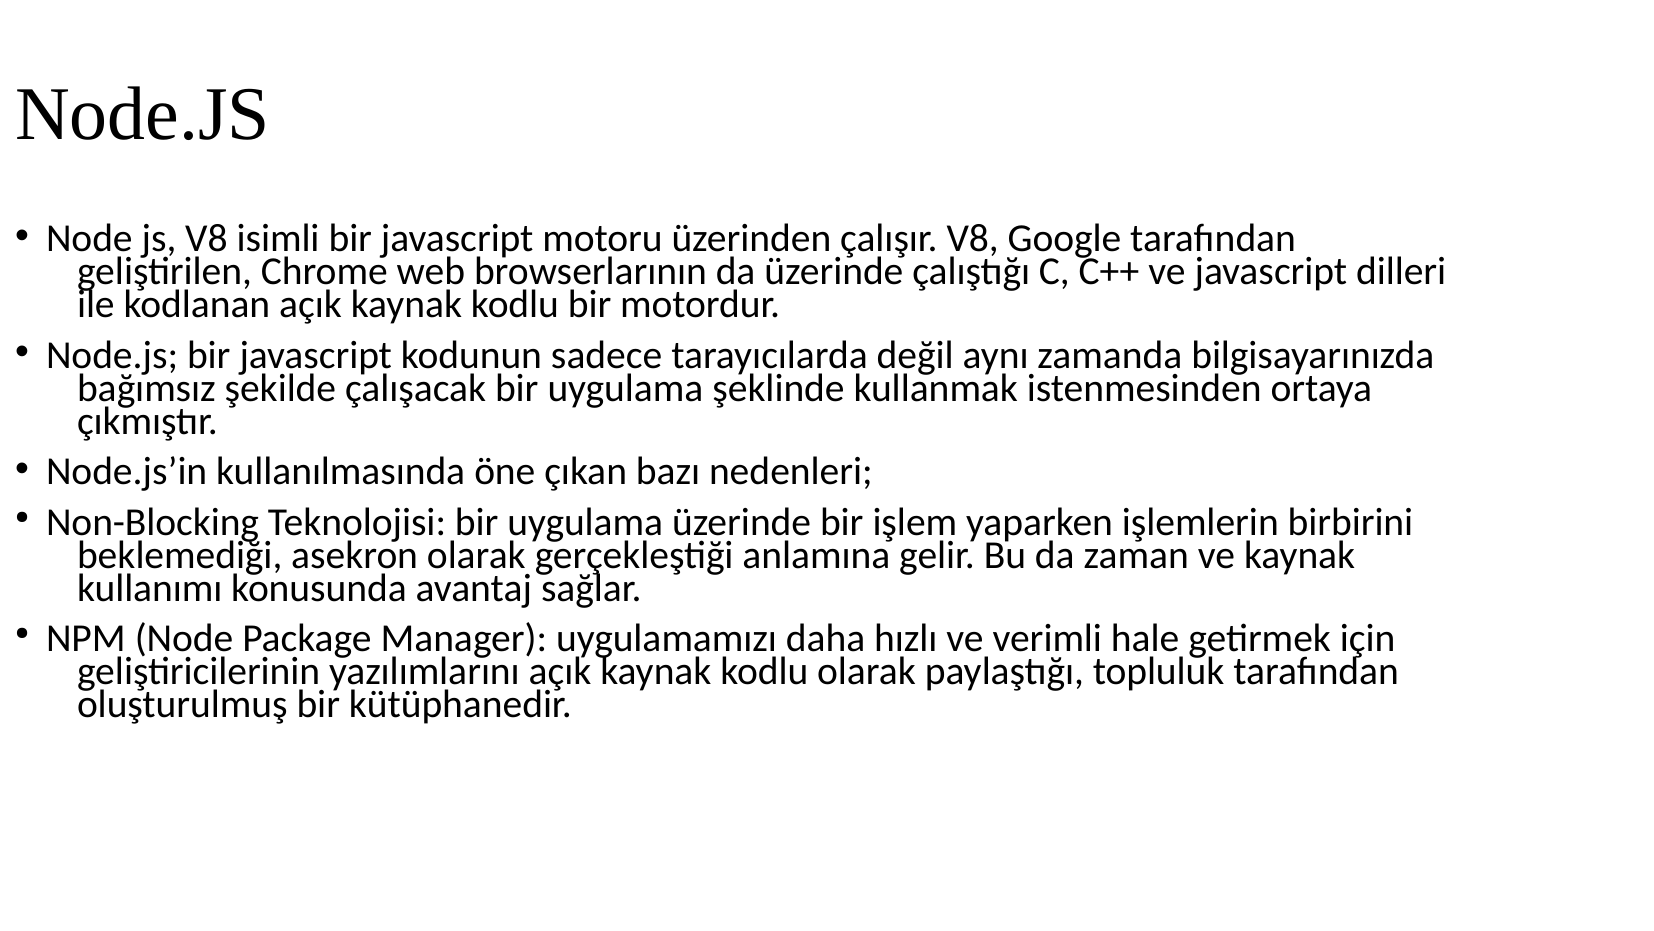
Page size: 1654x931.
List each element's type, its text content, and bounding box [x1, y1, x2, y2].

title Node.JS [0, 36, 1489, 193]
list Node js, V8 isimli bir javascript motoru üzerinden çalışır. V8, Google tarafından geliştirilen, Chrome web browserlarının da üzerinde çalıştığı C, C++ ve javascript dilleri ile kodlanan açık kaynak kodlu bir motordur. Node.js; bir javascript kodunun sadece tarayıcılarda değil aynı zamanda bilgisayarınızda bağımsız şekilde çalışacak bir uygulama şeklinde kullanmak istenmesinden ortaya çıkmıştır. Node.js’in kullanılmasında öne çıkan bazı nedenleri; Non-Blocking Teknolojisi: bir uygulama üzerinde bir işlem yaparken işlemlerin birbirini beklemediği, asekron olarak gerçekleştiği anlamına gelir. Bu da zaman ve kaynak kullanımı konusunda avantaj sağlar. NPM (Node Package Manager): uygulamamızı daha hızlı ve verimli hale getirmek için geliştiricilerinin yazılımlarını açık kaynak kodlu olarak paylaştığı, topluluk tarafından oluşturulmuş bir kütüphanedir. [0, 217, 1489, 758]
